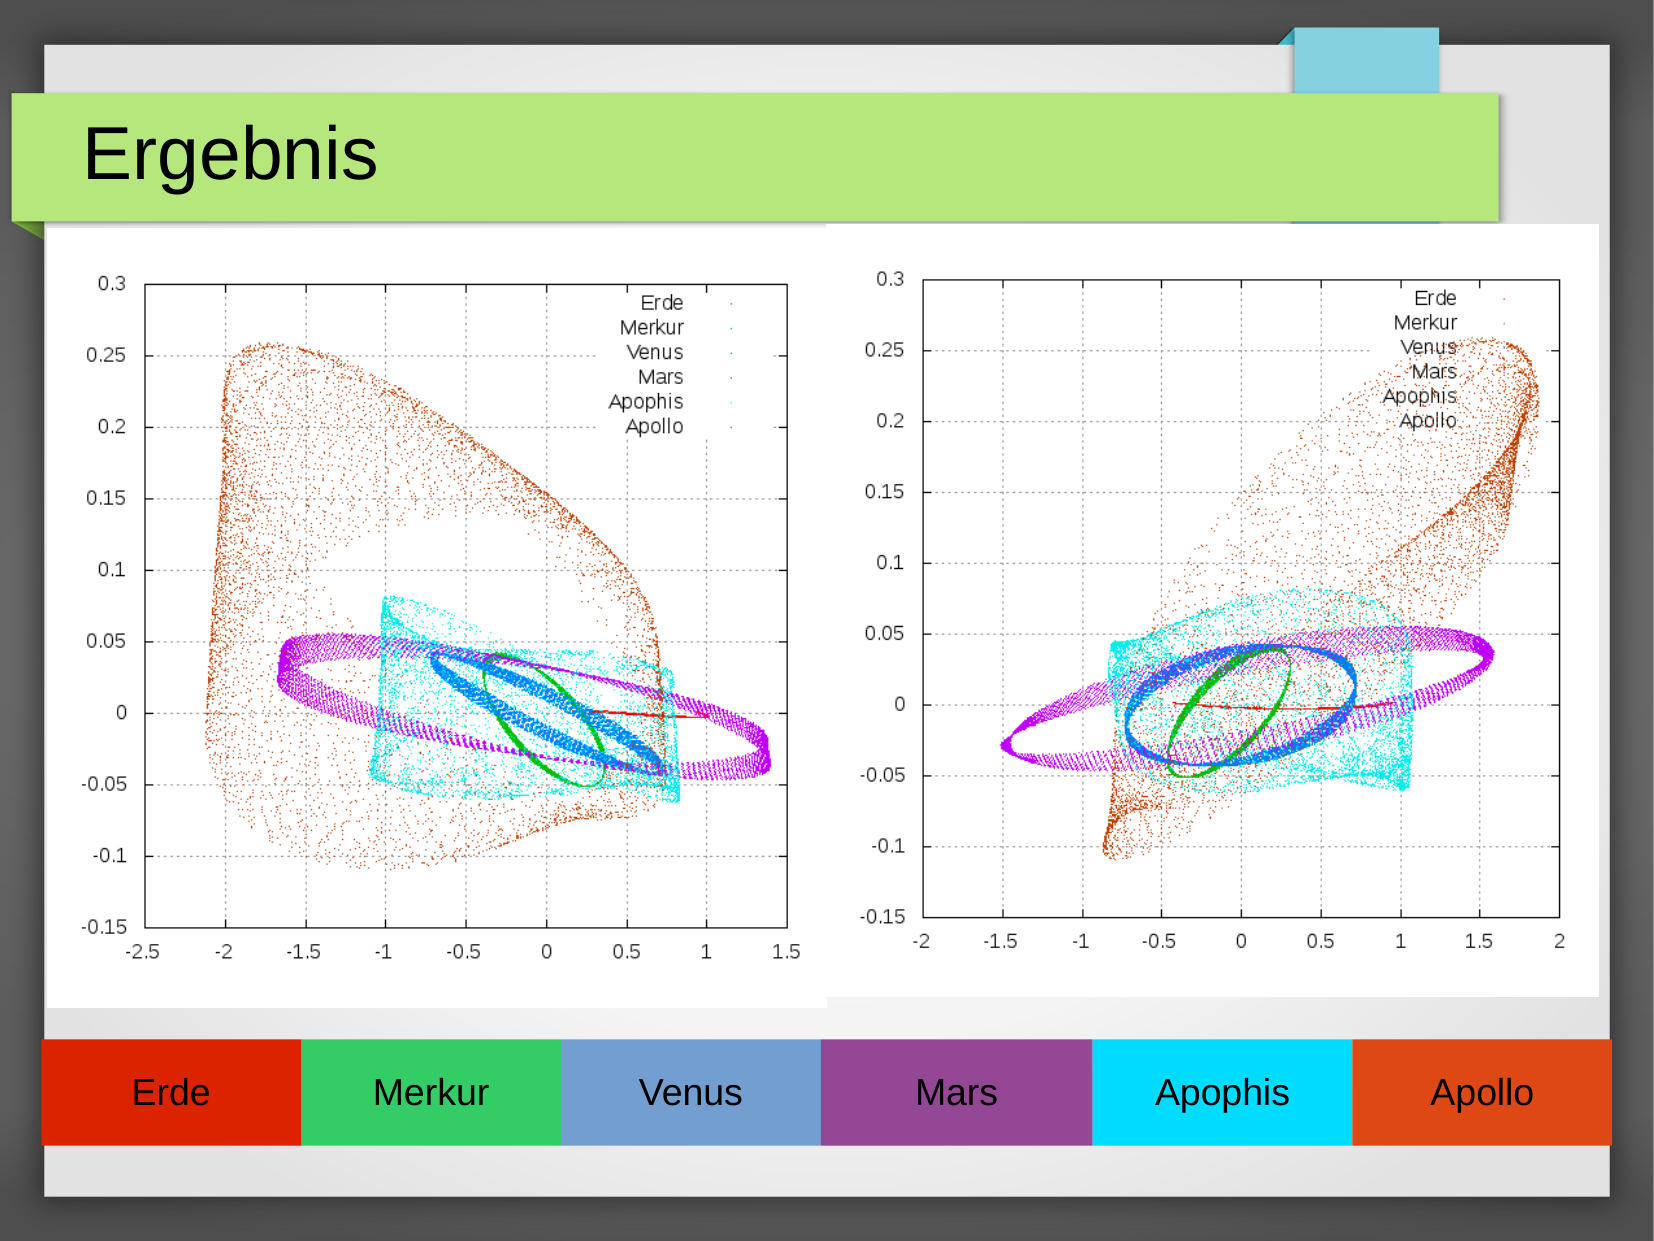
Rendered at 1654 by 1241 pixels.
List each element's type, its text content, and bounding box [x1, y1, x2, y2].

title Ergebnis [82, 94, 1264, 213]
text_box Apollo [1352, 1039, 1613, 1146]
text_box Mars [820, 1039, 1092, 1146]
text_box Erde [41, 1039, 302, 1146]
text_box Apophis [1092, 1039, 1352, 1146]
text_box Merkur [302, 1039, 562, 1146]
picture [0, 0, 1654, 1241]
text_box Venus [562, 1039, 820, 1146]
